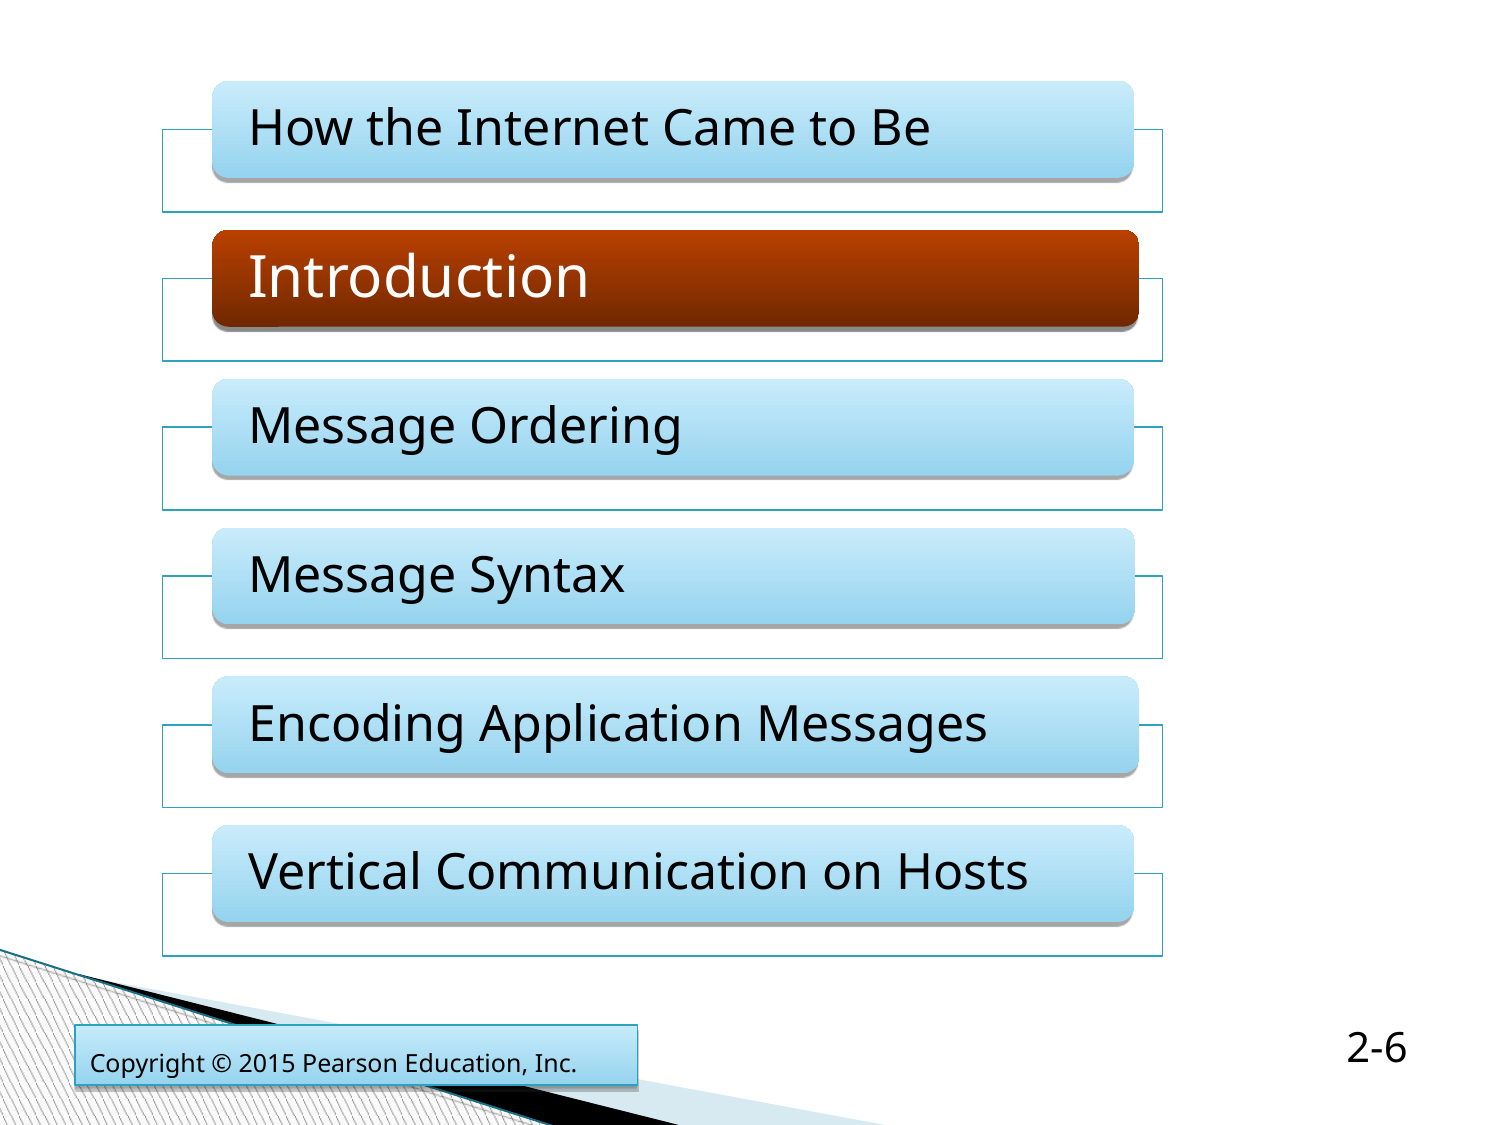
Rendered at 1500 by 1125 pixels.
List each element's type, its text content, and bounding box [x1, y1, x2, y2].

text_box Vertical Communication on Hosts [212, 825, 1135, 923]
text_box [162, 427, 1163, 510]
picture [0, 952, 543, 1125]
text_box [162, 278, 1163, 361]
text_box Introduction [212, 229, 1140, 327]
text_box How the Internet Came to Be [212, 81, 1135, 178]
slide_number 2-1 [1275, 1025, 1423, 1085]
text_box Encoding Application Messages [212, 676, 1140, 774]
text_box [162, 724, 1163, 808]
text_box Message Ordering [212, 378, 1135, 476]
text_box [162, 575, 1163, 659]
text_box [162, 129, 1163, 213]
footer Copyright © 2015 Pearson Education, Inc. [75, 1025, 638, 1085]
text_box Message Syntax [212, 527, 1136, 625]
text_box [162, 873, 1163, 957]
